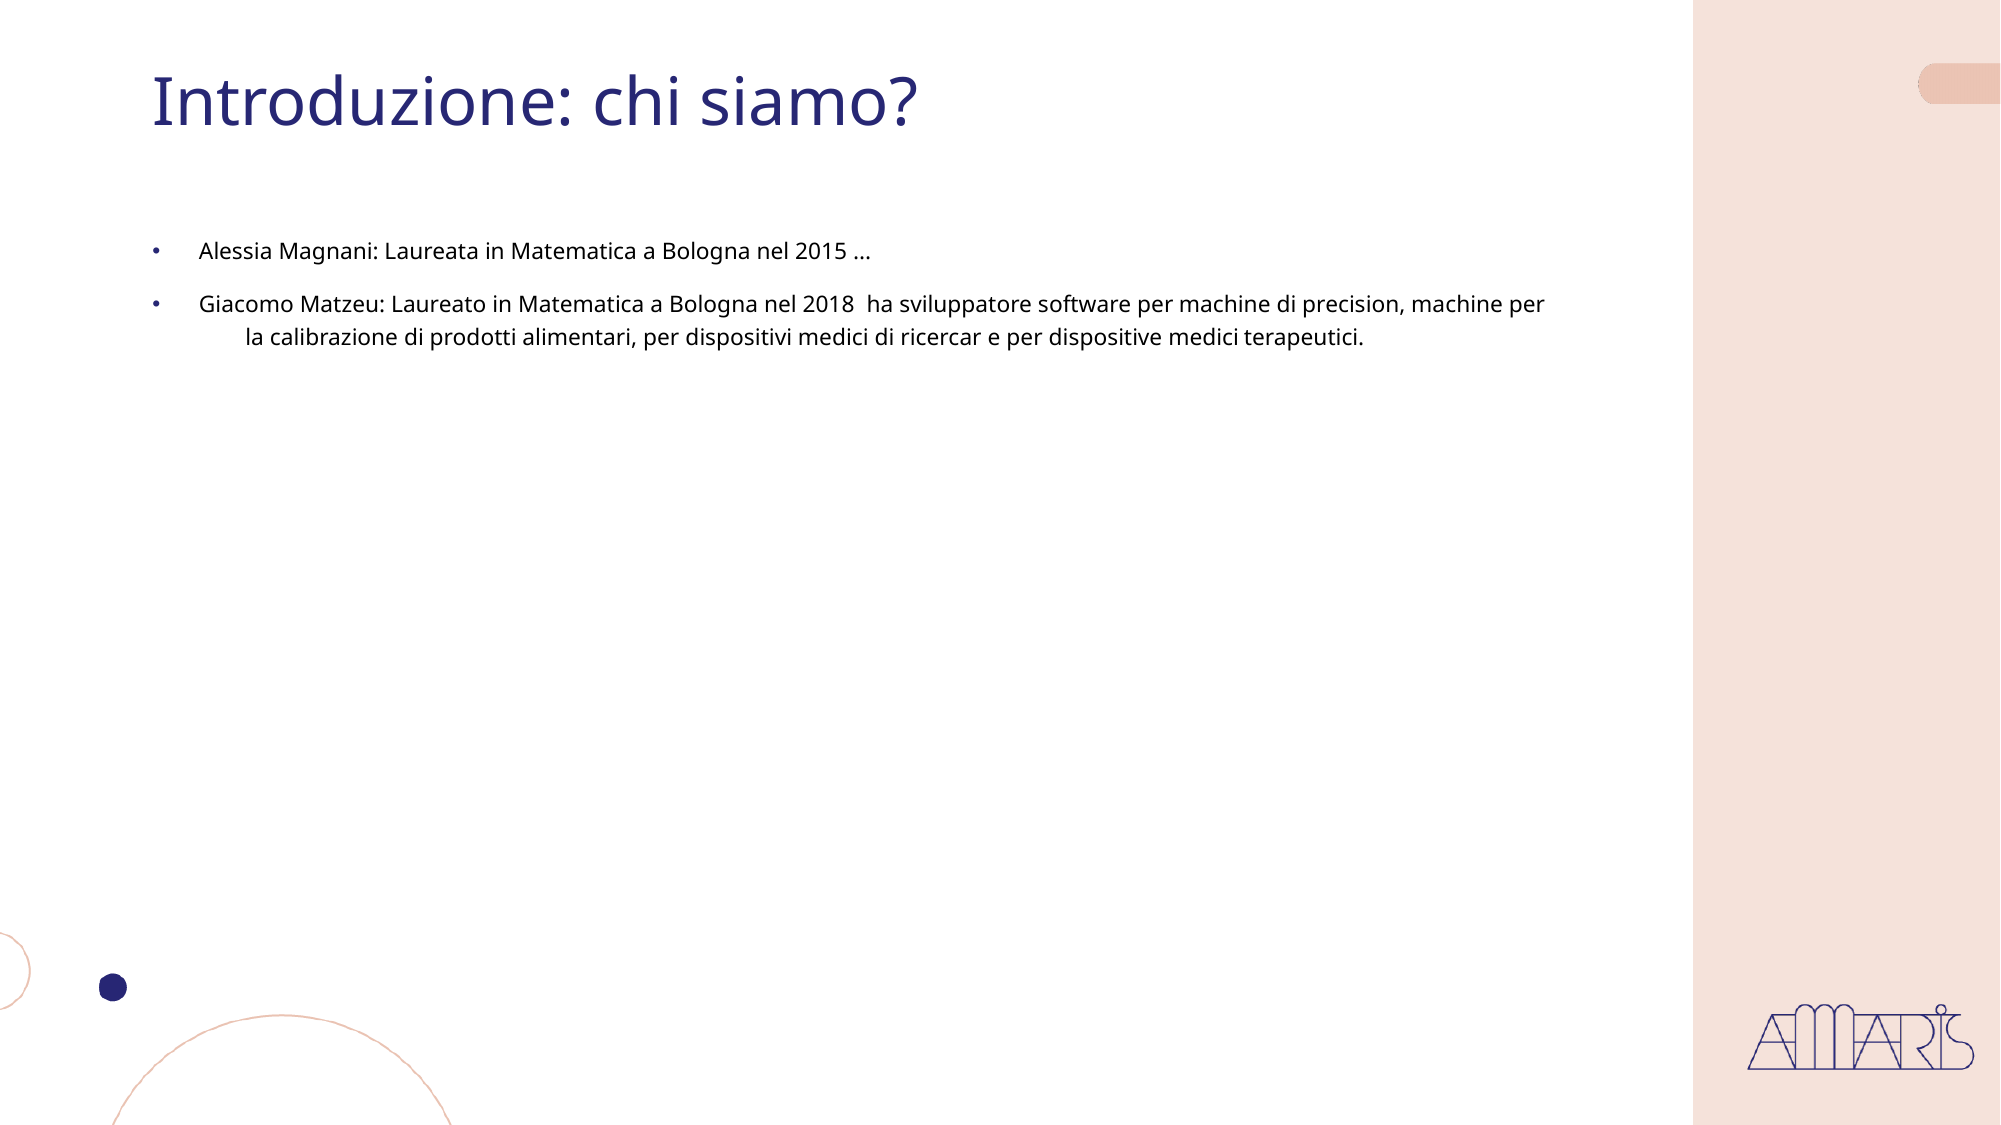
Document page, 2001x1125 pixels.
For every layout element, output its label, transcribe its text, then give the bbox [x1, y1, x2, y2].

title Introduzione: chi siamo? [137, 59, 1577, 148]
list Alessia Magnani: Laureata in Matematica a Bologna nel 2015 ... Giacomo Matzeu: Laureato in Matematica a Bologna nel 2018 ha sviluppatore software per machine di precision, machine per la calibrazione di prodotti alimentari, per dispositivi medici di ricercar e per dispositive medici terapeutici. [137, 223, 1574, 357]
